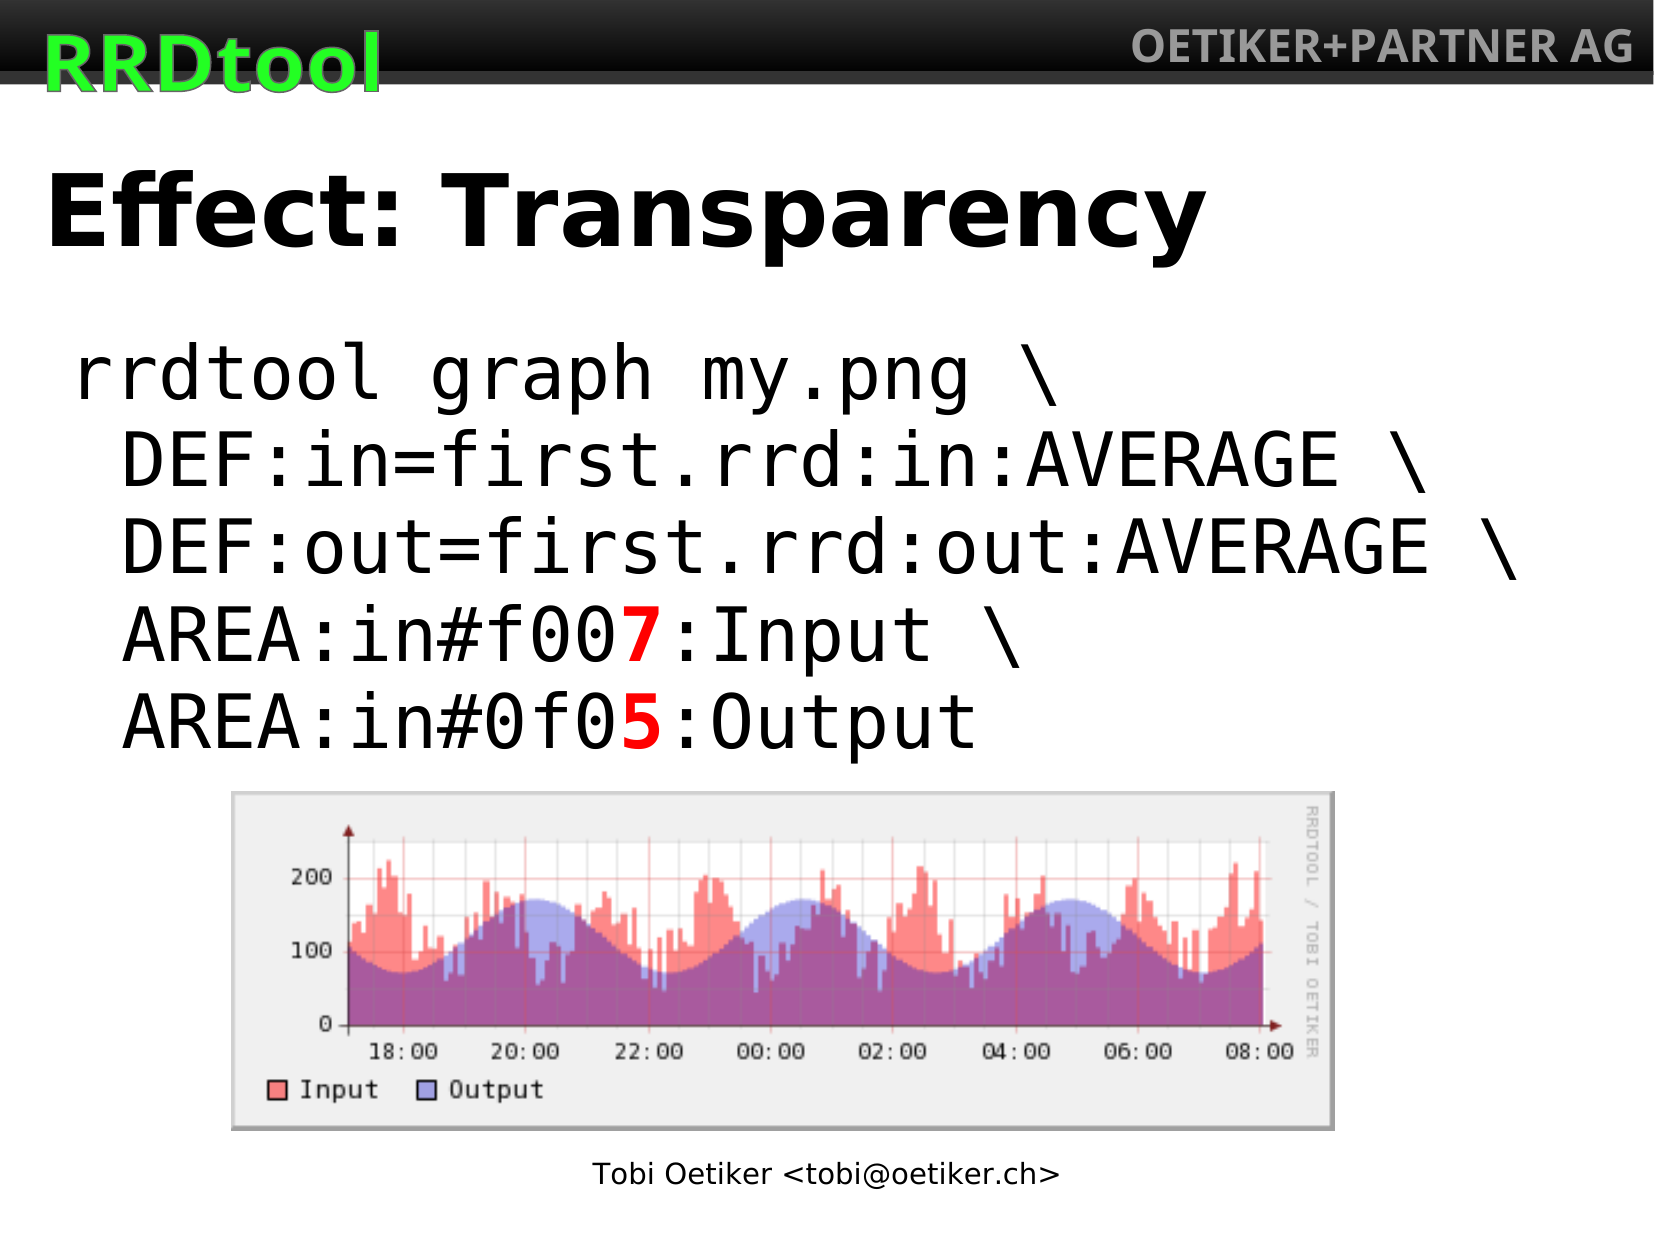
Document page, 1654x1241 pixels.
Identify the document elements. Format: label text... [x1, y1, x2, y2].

picture [231, 791, 1335, 1131]
list rrdtool graph my.png \ DEF:in=first.rrd:in:AVERAGE \ DEF:out=first.rrd:out:AVERAGE \ AREA:in#f007:Input \ AREA:in#0f05:Output [50, 329, 1571, 1099]
title Effect: Transparency [43, 137, 1582, 287]
